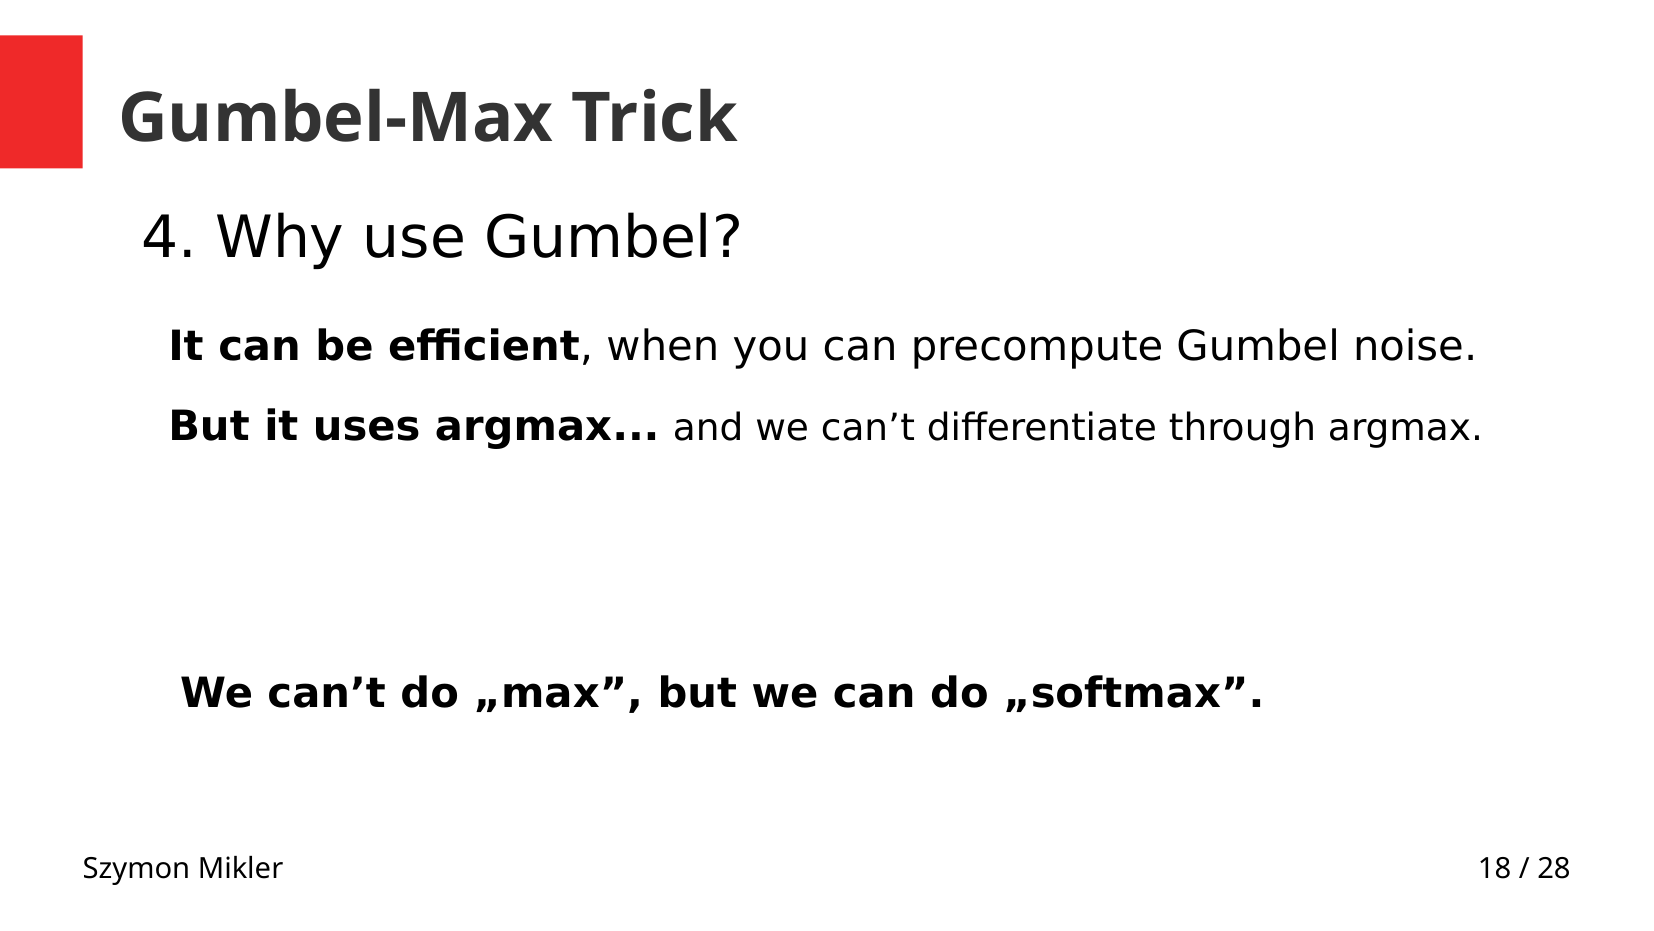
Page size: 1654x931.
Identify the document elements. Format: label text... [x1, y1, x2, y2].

title Gumbel-Max Trick [118, 37, 1571, 193]
subtitle 4. Why use Gumbel? [141, 203, 1430, 451]
text_box We can’t do „max”, but we can do „softmax”. [165, 661, 1430, 725]
text_box It can be efficient, when you can precompute Gumbel noise. [153, 314, 1501, 394]
text_box But it uses argmax... and we can’t differentiate through argmax. [153, 394, 1536, 497]
